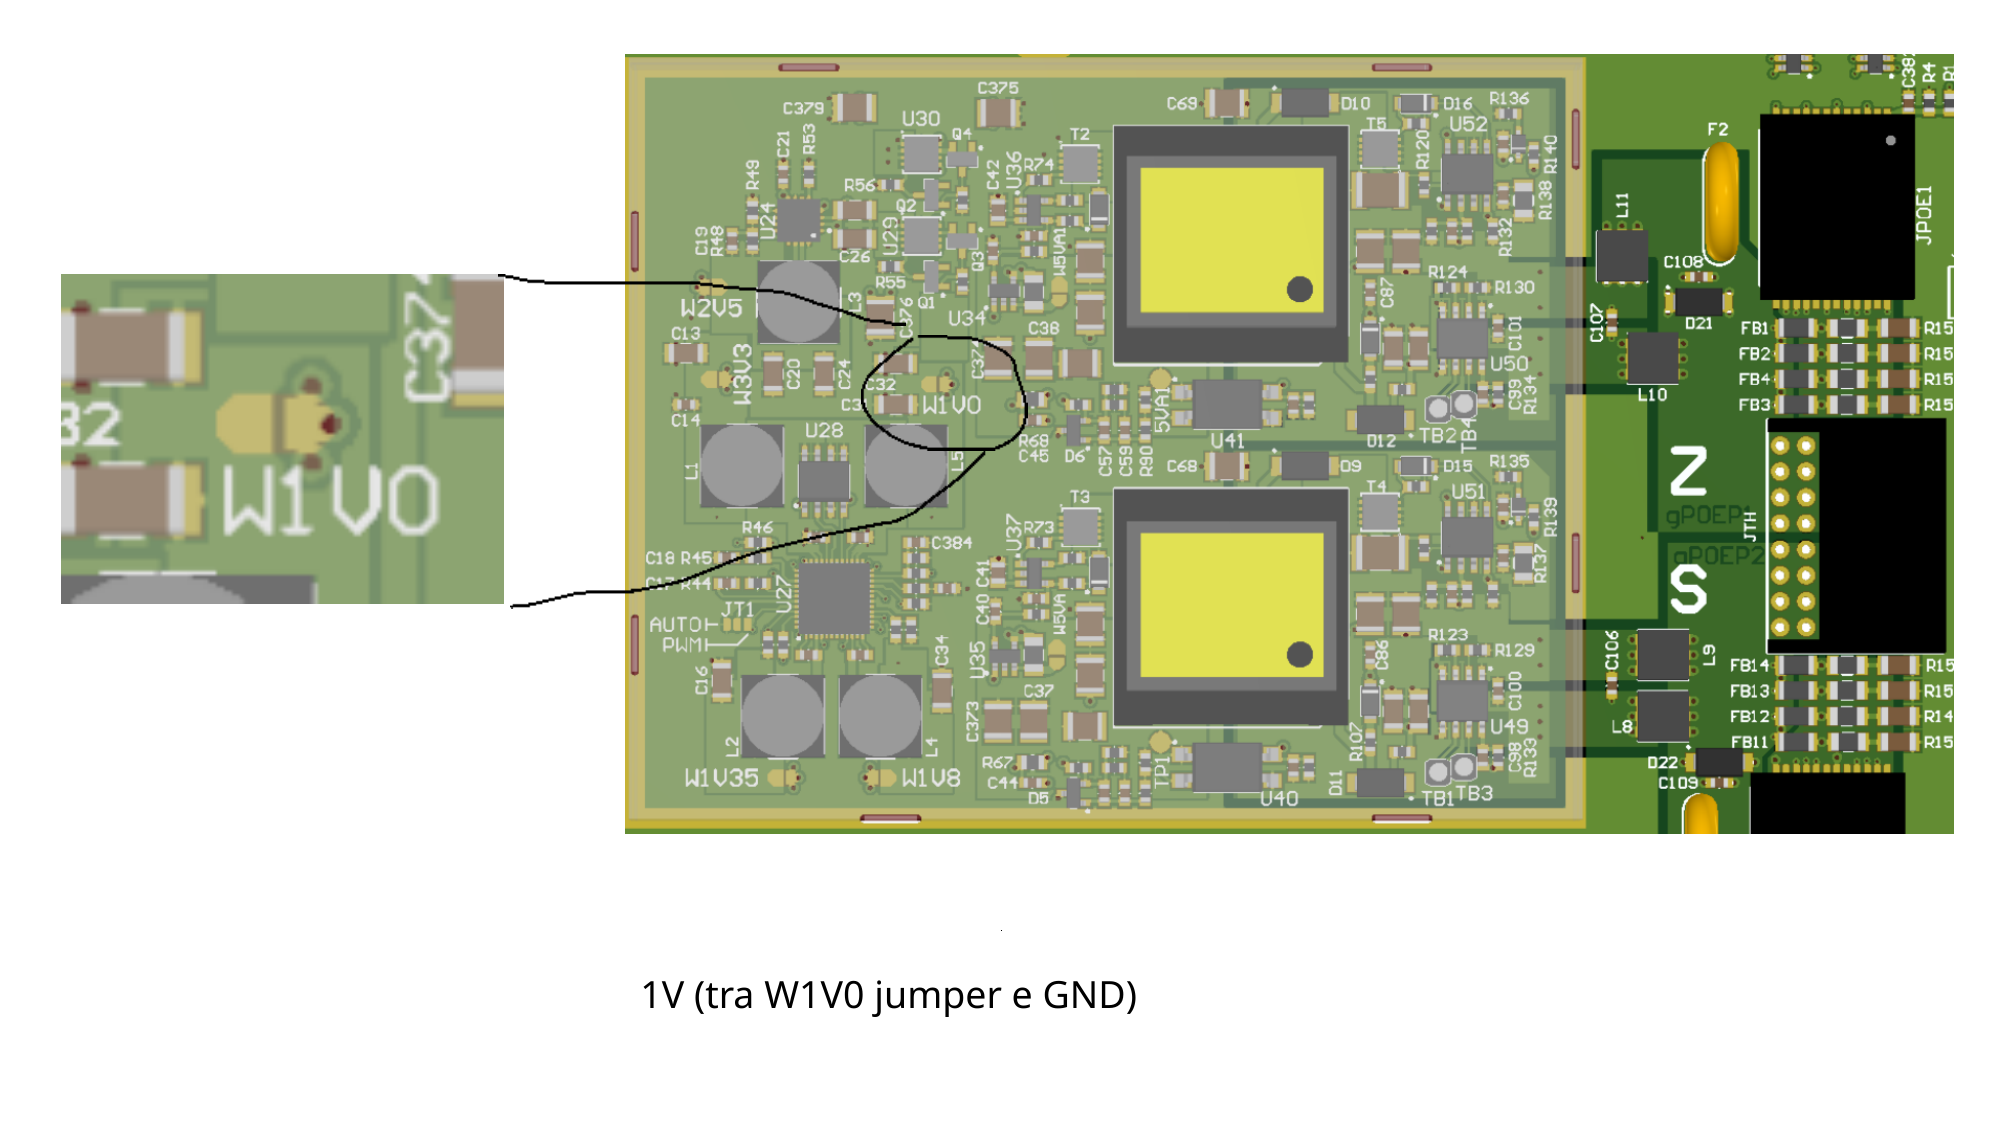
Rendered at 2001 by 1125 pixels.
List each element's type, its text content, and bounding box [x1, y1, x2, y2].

text_box 1V (tra W1V0 jumper e GND) [625, 963, 1185, 1025]
picture [61, 54, 1954, 835]
